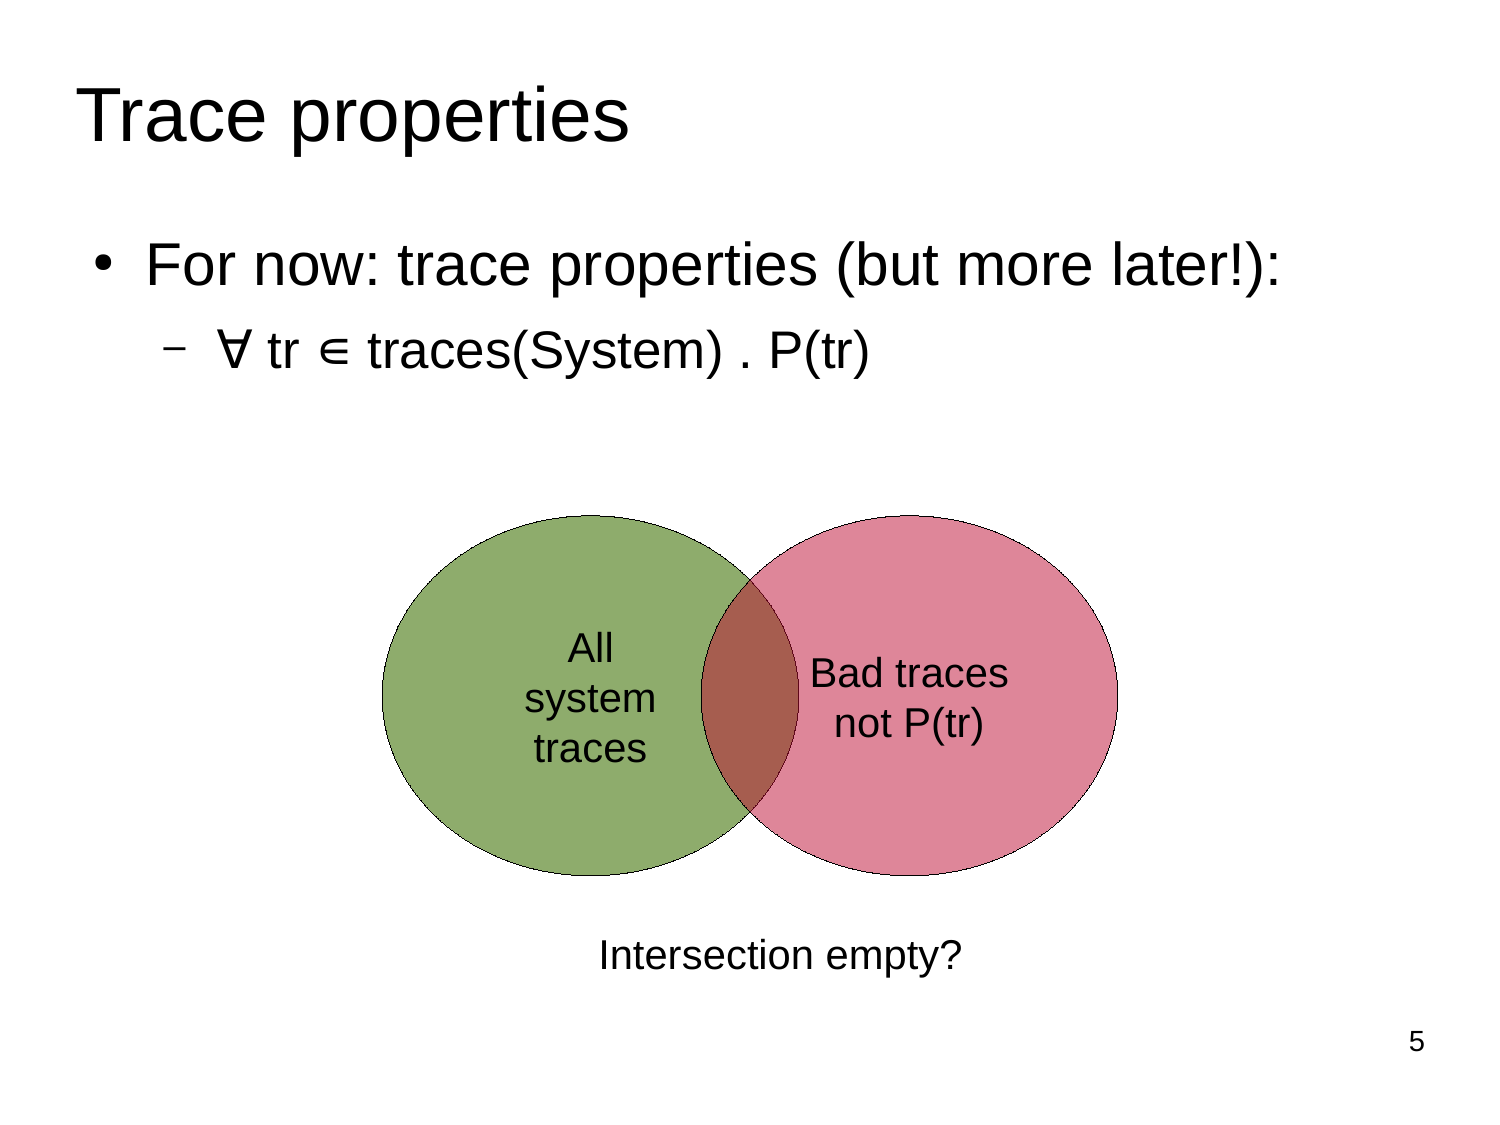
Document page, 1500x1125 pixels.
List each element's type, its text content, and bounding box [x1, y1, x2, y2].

title Trace properties [75, 44, 1425, 185]
text_box All system traces [382, 515, 750, 876]
text_box Bad traces not P(tr) [701, 515, 1118, 876]
text_box Intersection empty? [583, 920, 978, 986]
list For now: trace properties (but more later!): ∀ tr ∊ traces(System) . P(tr) [75, 230, 1425, 1014]
